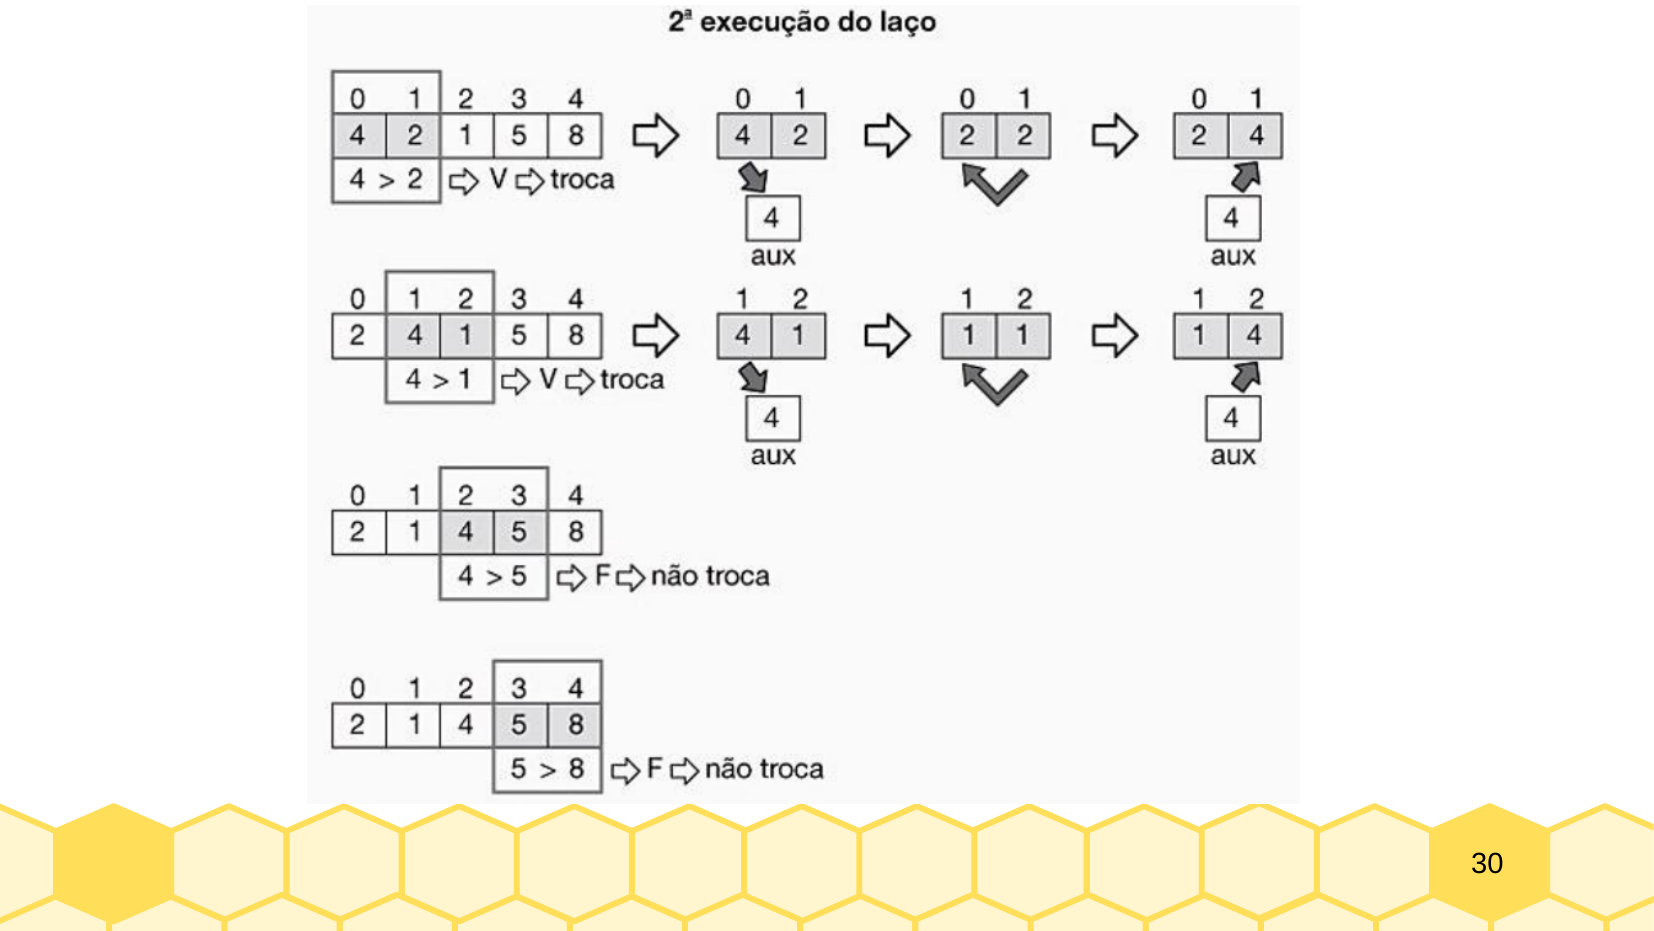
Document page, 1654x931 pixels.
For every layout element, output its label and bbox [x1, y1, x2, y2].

picture [307, 5, 1300, 804]
